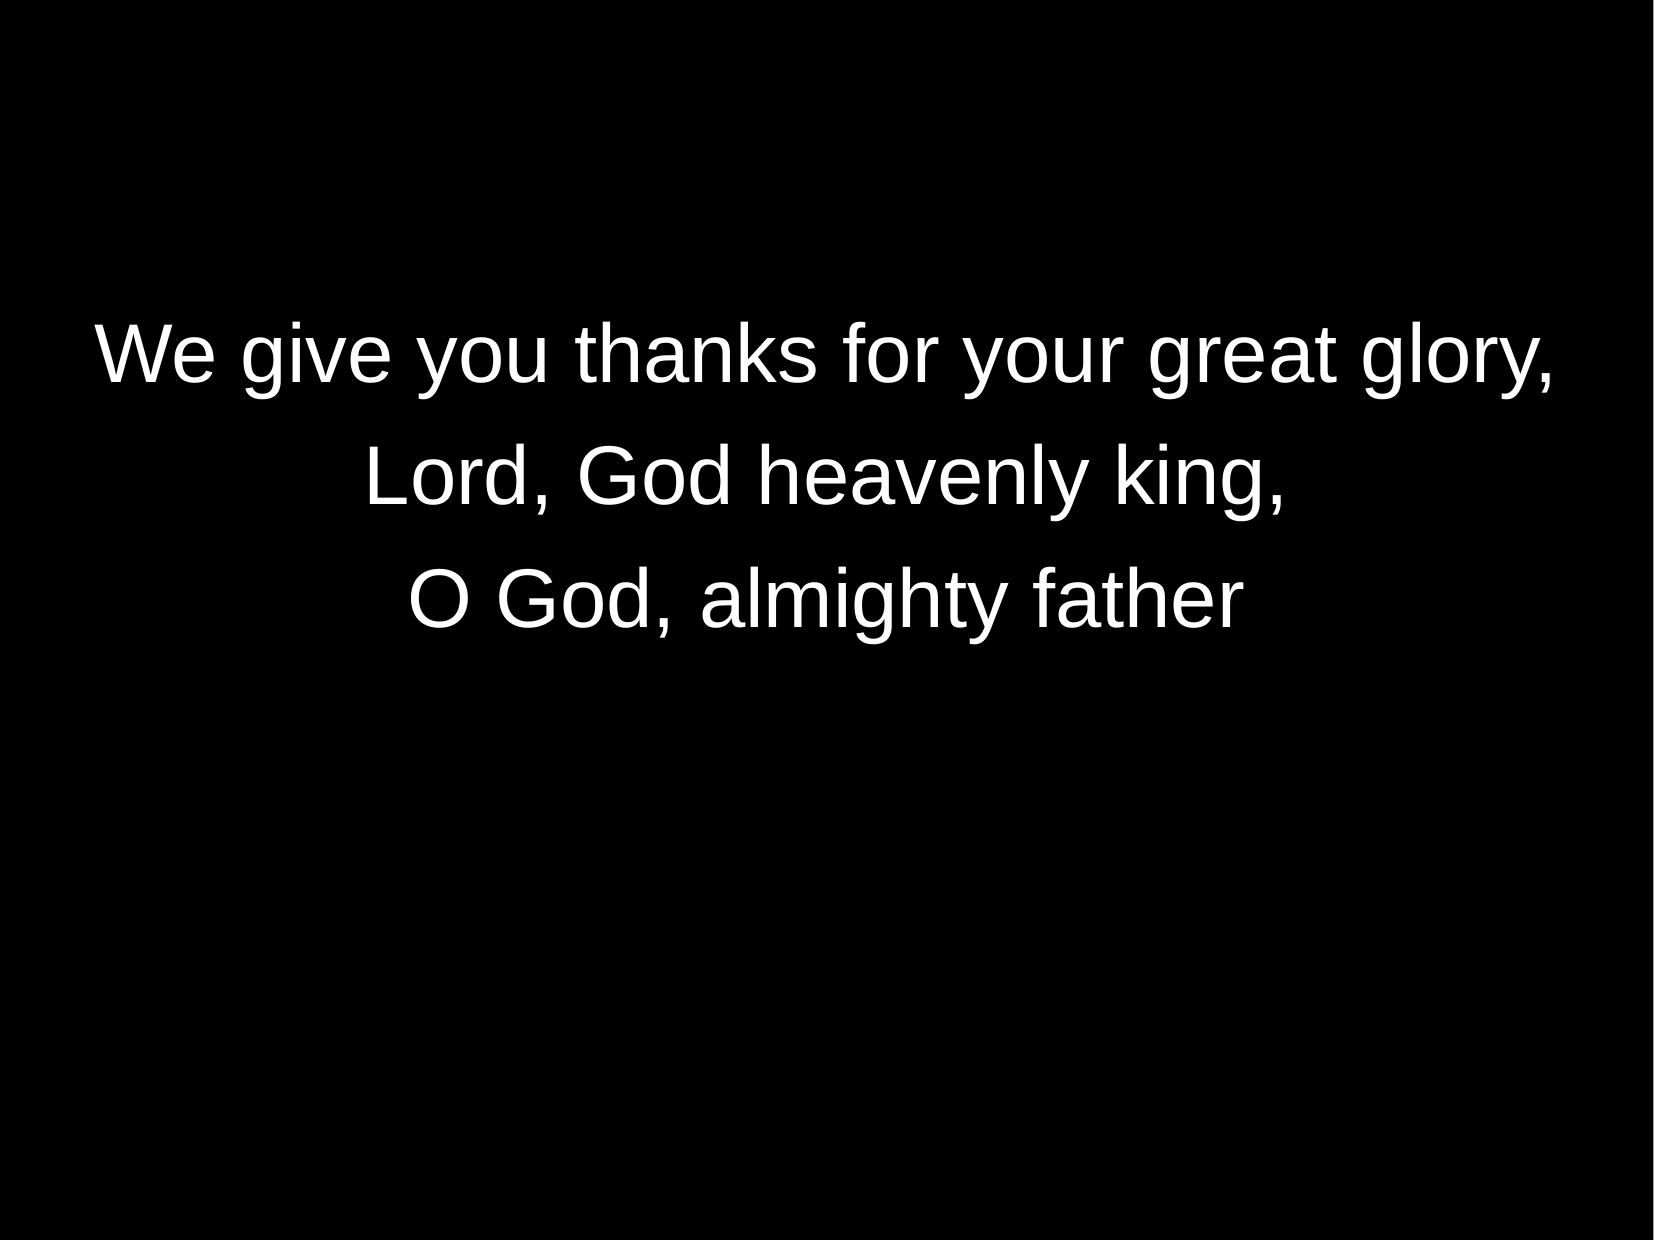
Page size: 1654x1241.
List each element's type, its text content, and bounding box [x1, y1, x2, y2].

list We give you thanks for your great glory, Lord, God heavenly king, O God, almighty father [0, 307, 1654, 1241]
